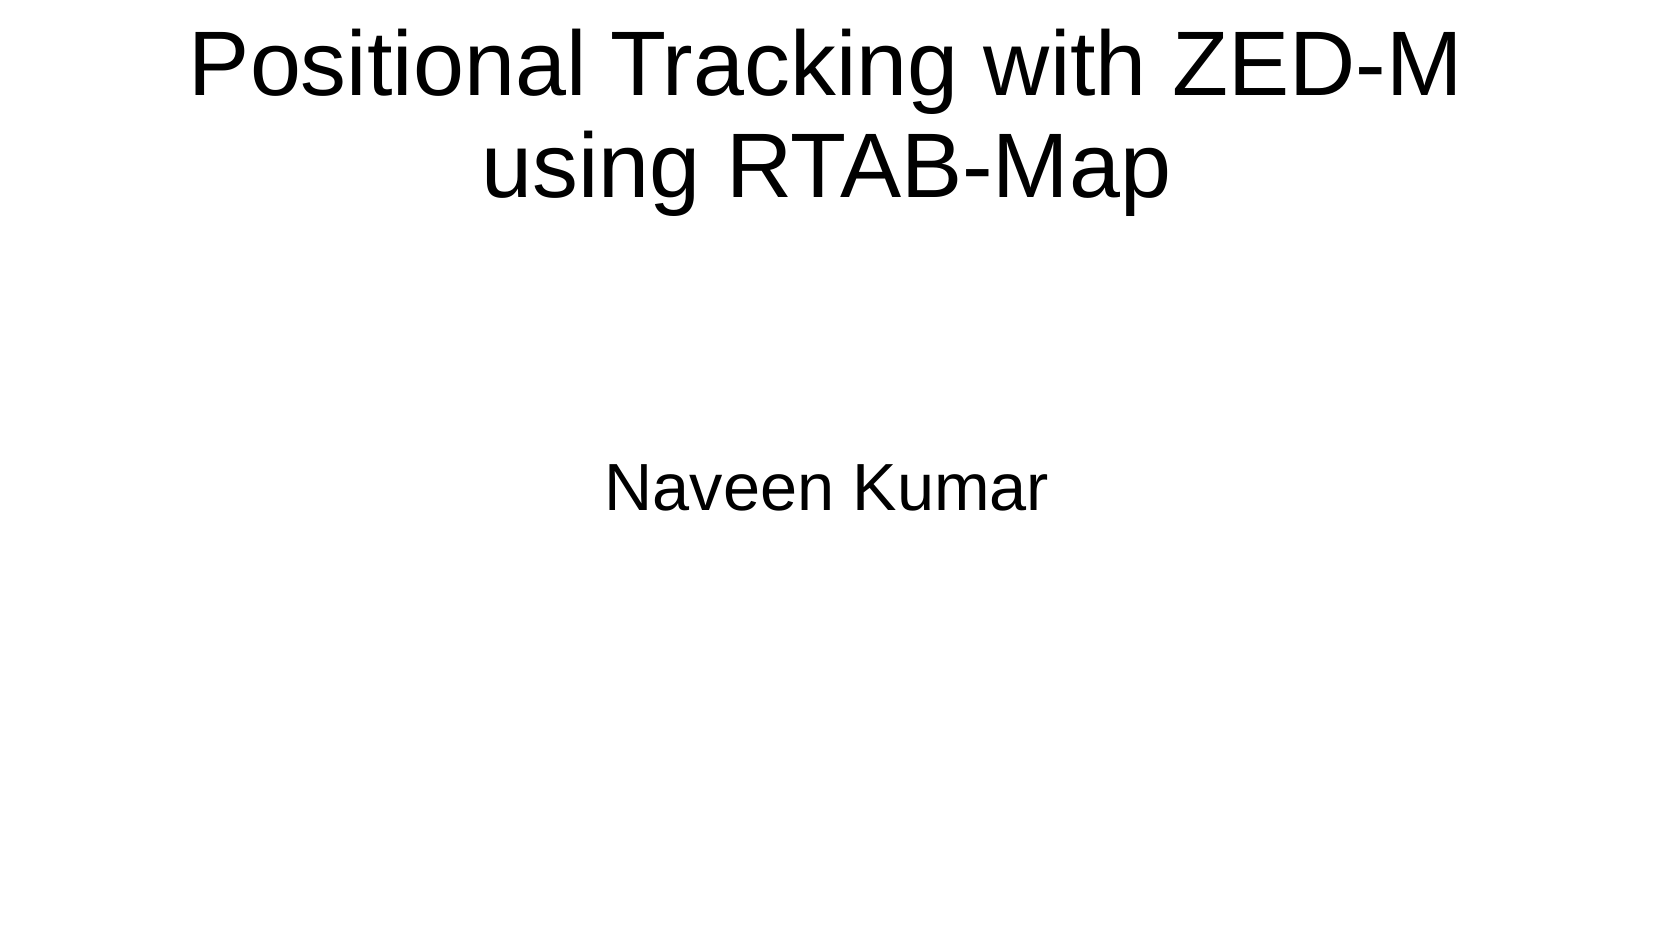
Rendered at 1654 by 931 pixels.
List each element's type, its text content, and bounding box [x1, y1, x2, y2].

title Positional Tracking with ZED-M using RTAB-Map [82, 12, 1571, 217]
subtitle Naveen Kumar [82, 217, 1571, 758]
